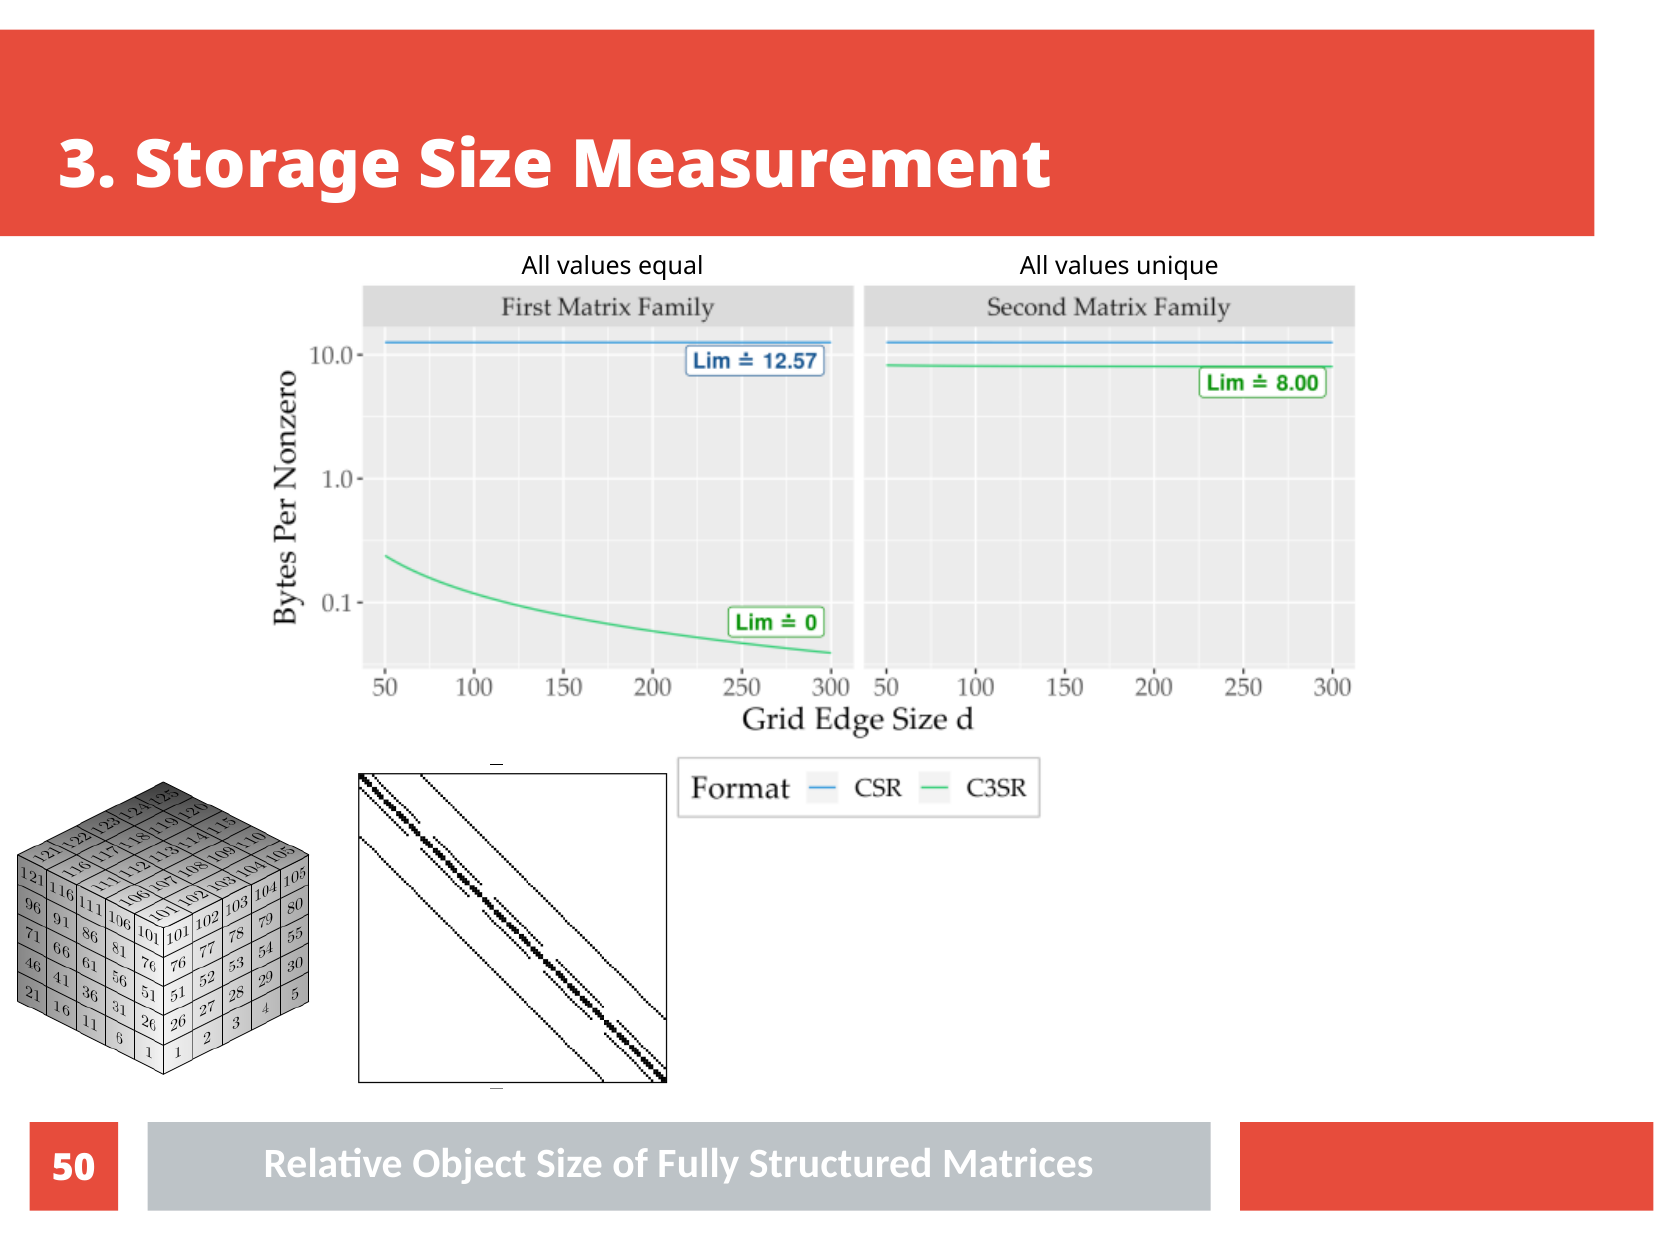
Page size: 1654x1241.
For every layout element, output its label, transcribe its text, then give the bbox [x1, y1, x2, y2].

picture [6, 239, 1396, 1089]
title 3. Storage Size Measurement [59, 59, 1595, 207]
text_box Relative Object Size of Fully Structured Matrices [150, 1125, 1208, 1209]
text_box All values equal [506, 240, 721, 289]
text_box All values unique [1005, 240, 1246, 323]
